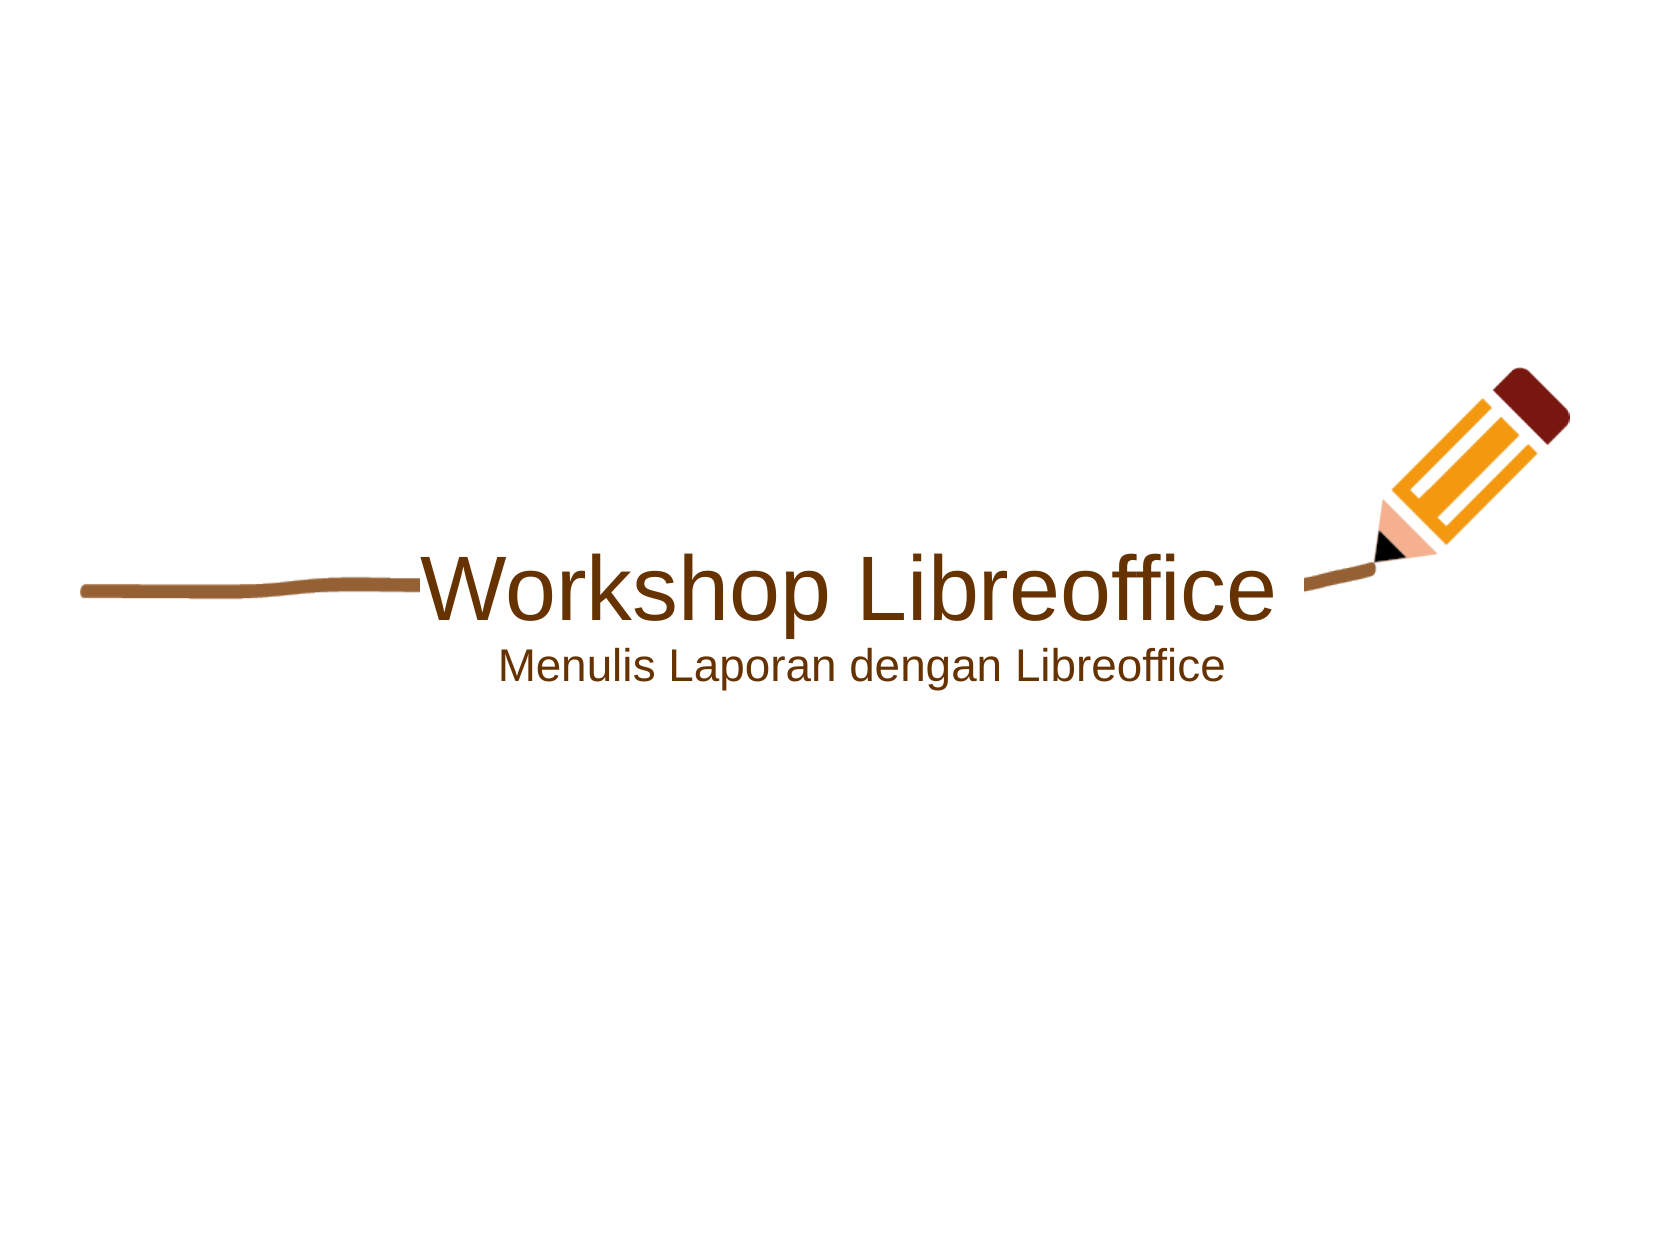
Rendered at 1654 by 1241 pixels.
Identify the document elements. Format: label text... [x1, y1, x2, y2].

subtitle Workshop Libreoffice Menulis Laporan dengan Libreoffice [118, 23, 1607, 1205]
picture [80, 367, 118, 603]
